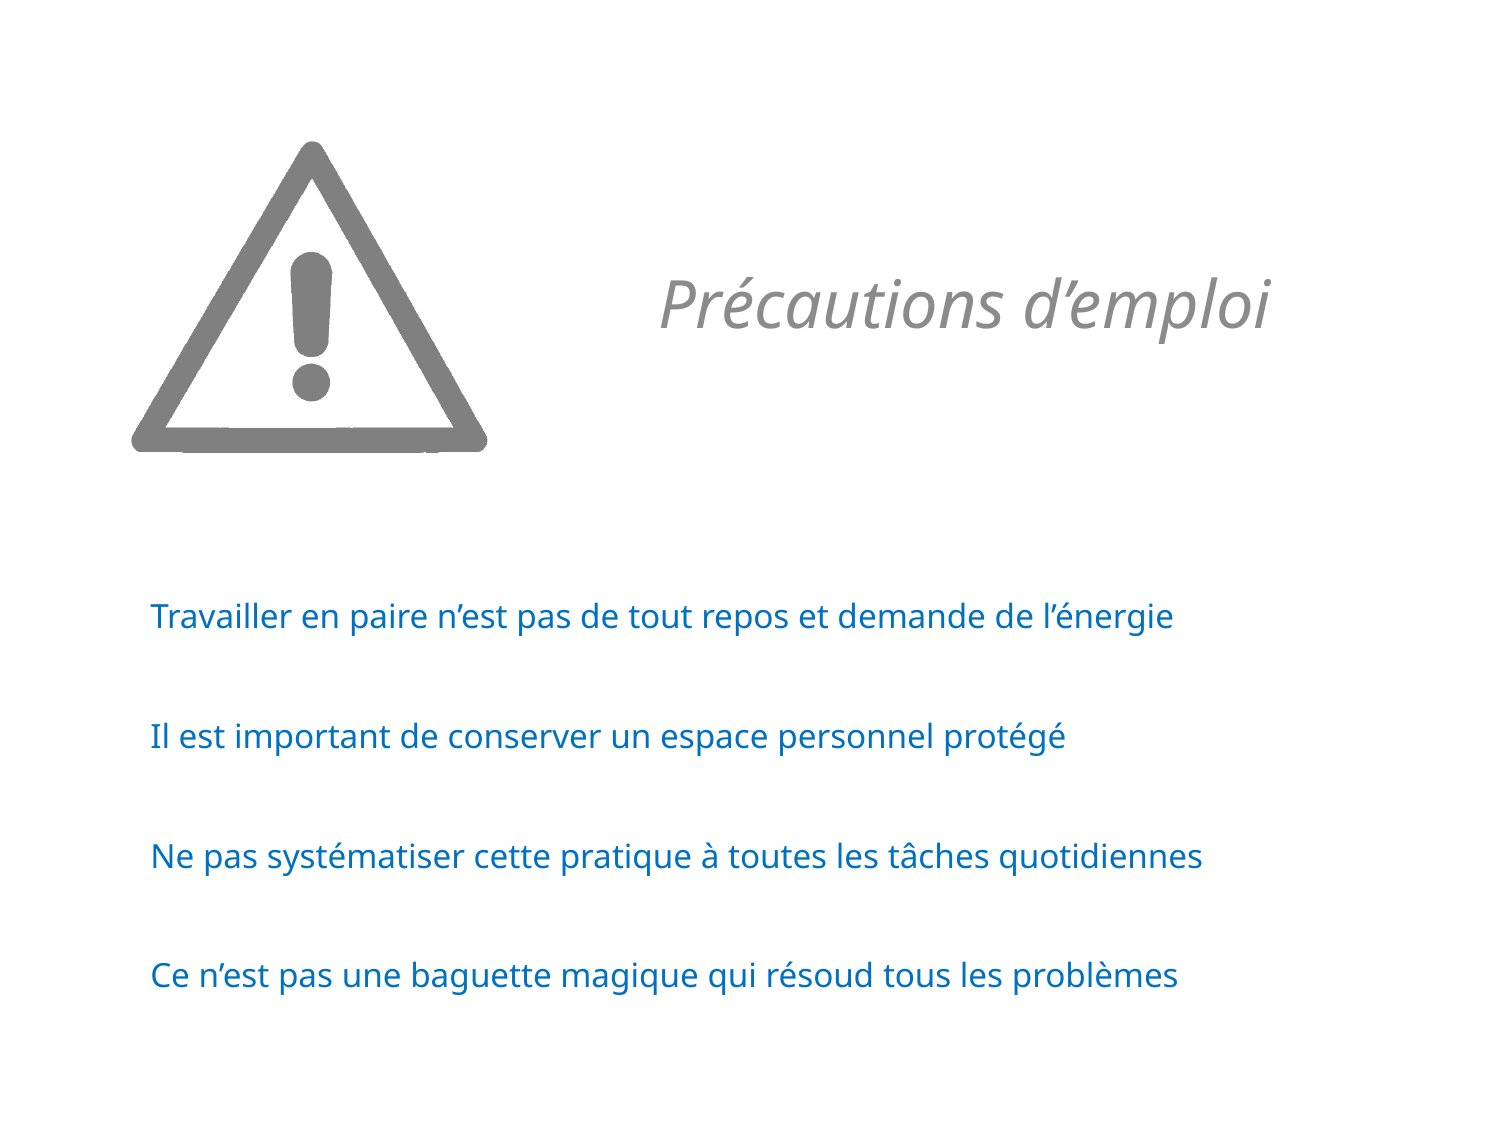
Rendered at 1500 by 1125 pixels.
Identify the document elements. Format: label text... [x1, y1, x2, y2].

text_box Précautions d’emploi [506, 66, 1424, 538]
text_box Travailler en paire n’est pas de tout repos et demande de l’énergie Il est important de conserver un espace personnel protégé Ne pas systématiser cette pratique à toutes les tâches quotidiennes Ce n’est pas une baguette magique qui résoud tous les problèmes [135, 587, 1435, 1059]
picture [112, 119, 507, 484]
